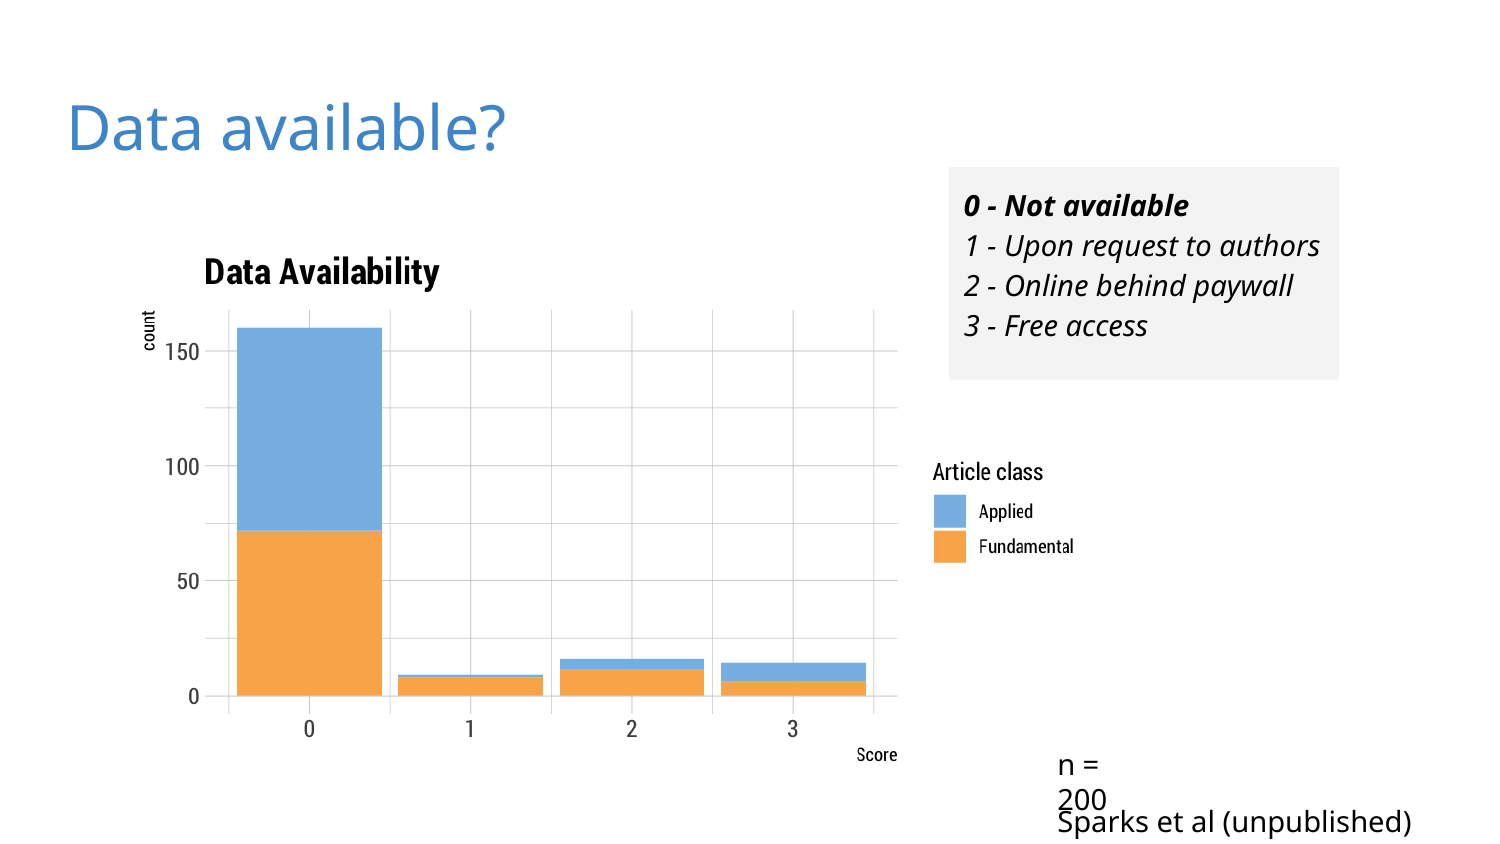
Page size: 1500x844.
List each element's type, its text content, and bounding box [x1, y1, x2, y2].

title Data available? [51, 72, 1449, 167]
text_box 0 - Not available 1 - Upon request to authors 2 - Online behind paywall 3 - Free access [949, 167, 1339, 380]
text_box Sparks et al (unpublished) [1042, 787, 1453, 844]
picture [89, 197, 1138, 826]
text_box n = 200 [1042, 731, 1164, 787]
